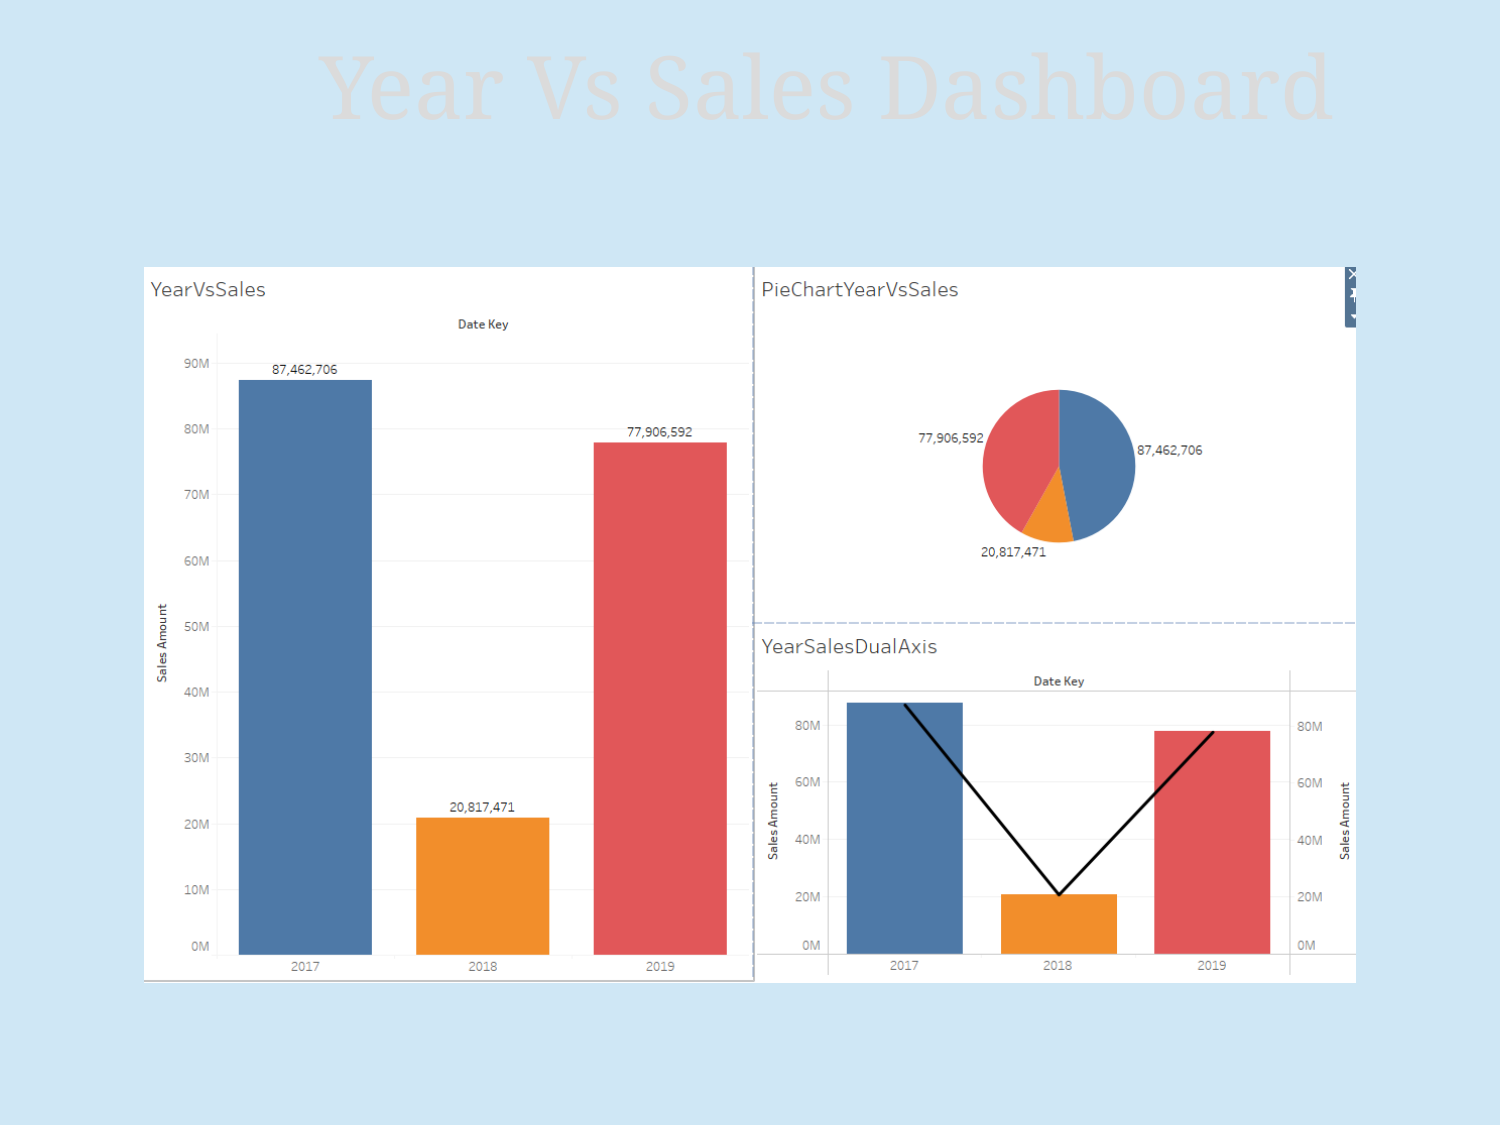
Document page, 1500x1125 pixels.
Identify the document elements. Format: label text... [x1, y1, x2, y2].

picture [144, 267, 1356, 983]
title Year Vs Sales Dashboard [304, 24, 1425, 225]
